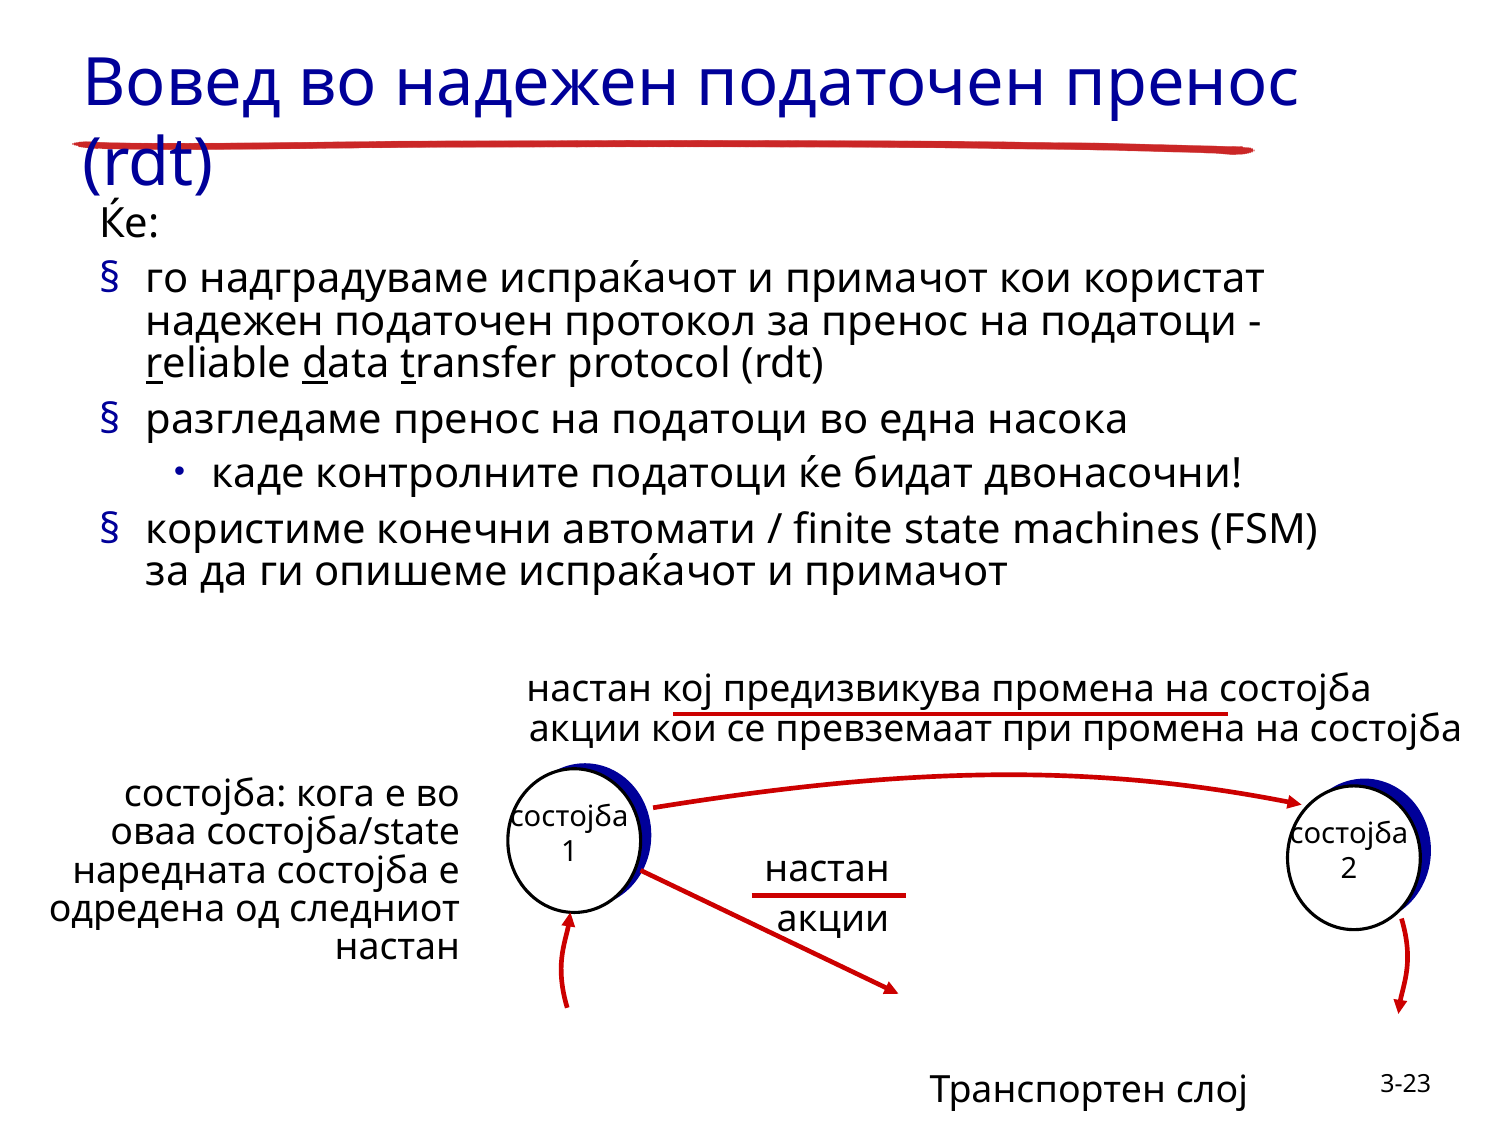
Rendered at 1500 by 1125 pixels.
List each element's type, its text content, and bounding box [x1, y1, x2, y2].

text_box [515, 875, 641, 913]
text_box [1295, 892, 1419, 930]
text_box [527, 763, 637, 790]
text_box состојба: кога е во оваа состојба/state наредната состојба е одредена од следниот настан [20, 768, 475, 972]
text_box настан кој предизвикува промена на состојба [511, 656, 1388, 717]
title Вовед во надежен податочен пренос (rdt) [67, 31, 1343, 178]
text_box [1424, 818, 1431, 883]
footer Транспортен слој [914, 1057, 1390, 1105]
list Ќе: го надградуваме испраќачот и примачот кои користат надежен податочен протокол за пренос на податоци - reliable data transfer protocol (rdt) разгледаме пренос на податоци во една насока каде контролните податоци ќе бидат двонасочни! користиме конечни автомати / finite state machines (FSM) за да ги опишеме испраќачот и примачот [84, 195, 1388, 649]
text_box [1306, 778, 1418, 807]
text_box акции кои се превземаат при промена на состојба [514, 696, 1478, 757]
text_box акции [761, 886, 904, 893]
text_box состојба 2 [1274, 807, 1424, 892]
text_box состојба 1 [495, 790, 644, 875]
text_box настан [749, 836, 905, 897]
text_box акции [761, 898, 904, 947]
slide_number 3-<number> [1365, 1060, 1477, 1106]
text_box [644, 802, 652, 868]
